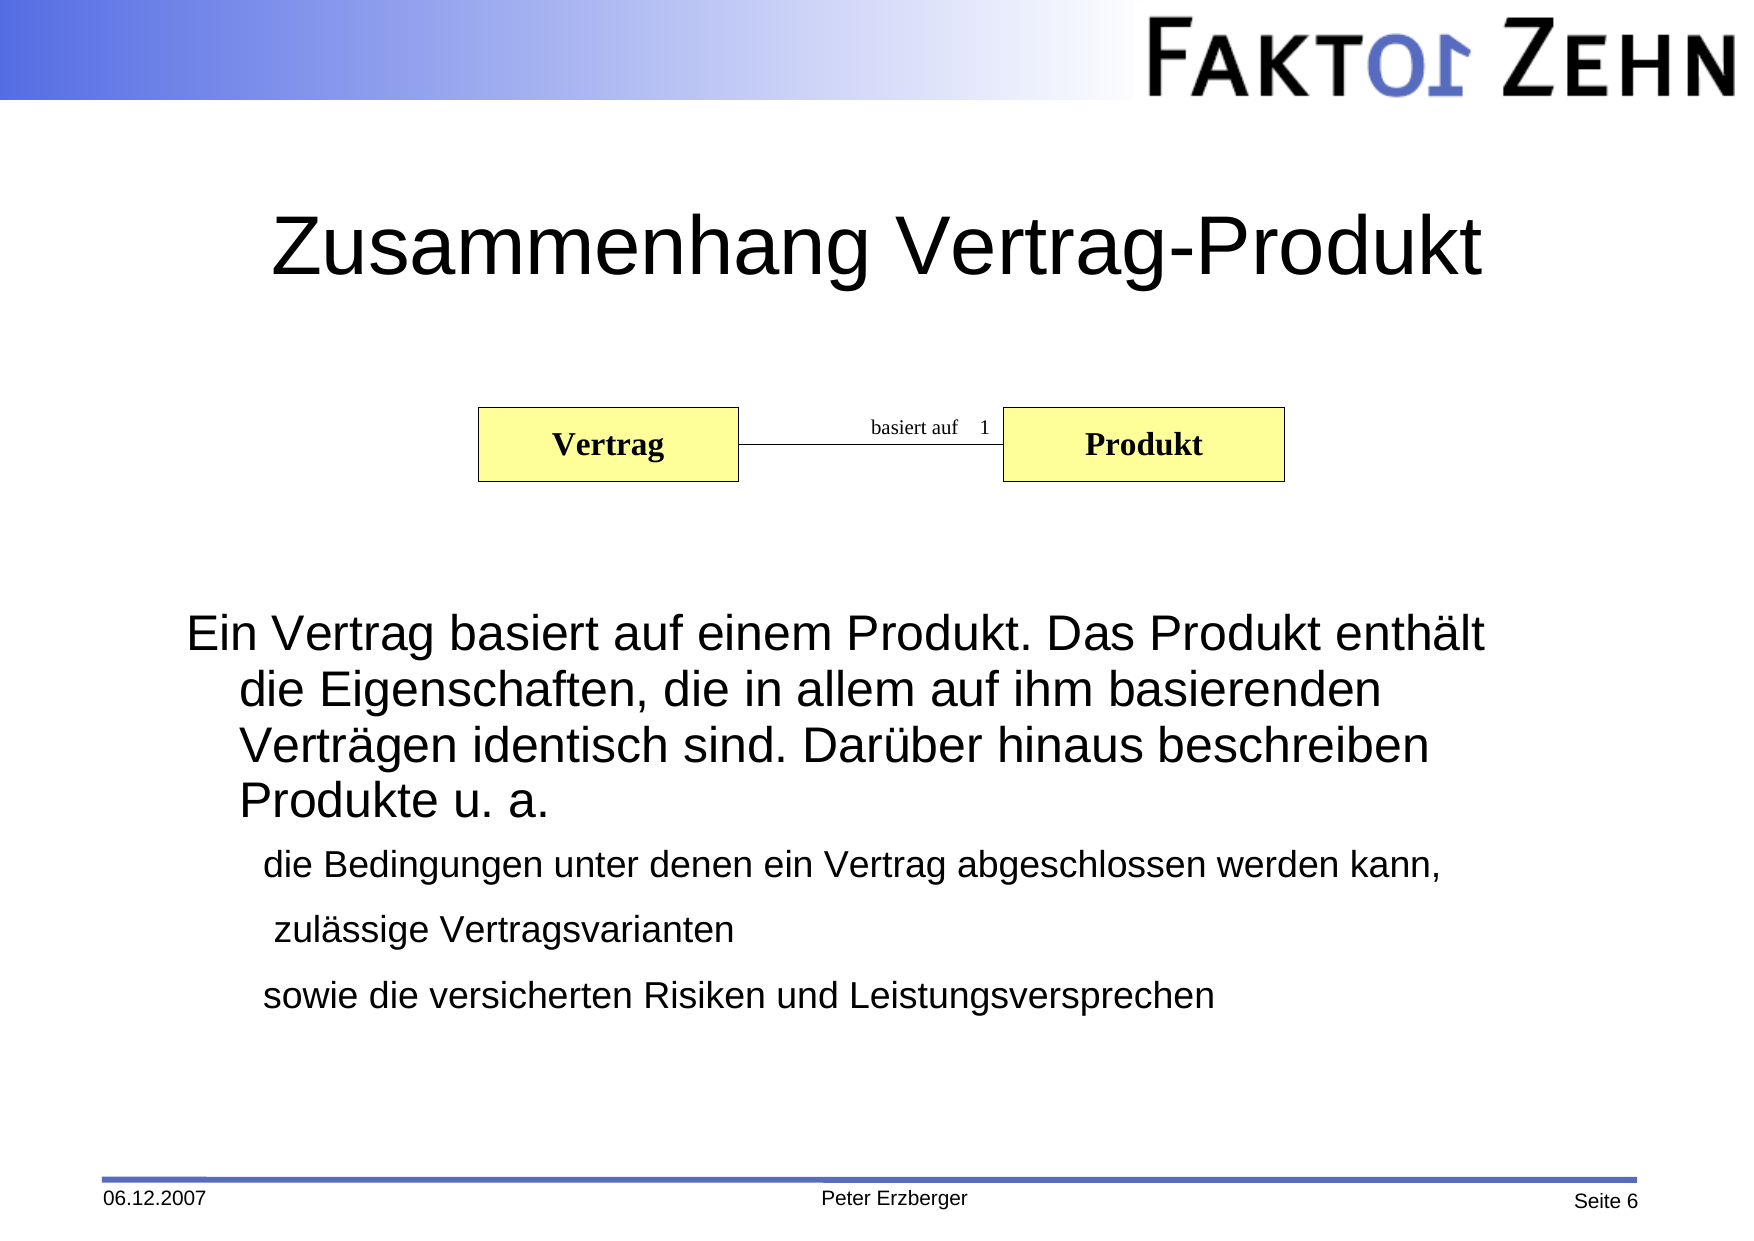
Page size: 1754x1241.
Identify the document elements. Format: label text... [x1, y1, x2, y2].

picture [1133, 2, 1749, 105]
text_box Vertrag [478, 407, 739, 482]
title Zusammenhang Vertrag-Produkt [179, 142, 1576, 349]
list Ein Vertrag basiert auf einem Produkt. Das Produkt enthält die Eigenschaften, die in allem auf ihm basierenden Verträgen identisch sind. Darüber hinaus beschreiben Produkte u. a. die Bedingungen unter denen ein Vertrag abgeschlossen werden kann, zulässige Vertragsvarianten sowie die versicherten Risiken und Leistungsversprechen [168, 605, 1565, 1054]
text_box basiert auf 1 [871, 416, 992, 440]
text_box Produkt [1003, 407, 1285, 482]
